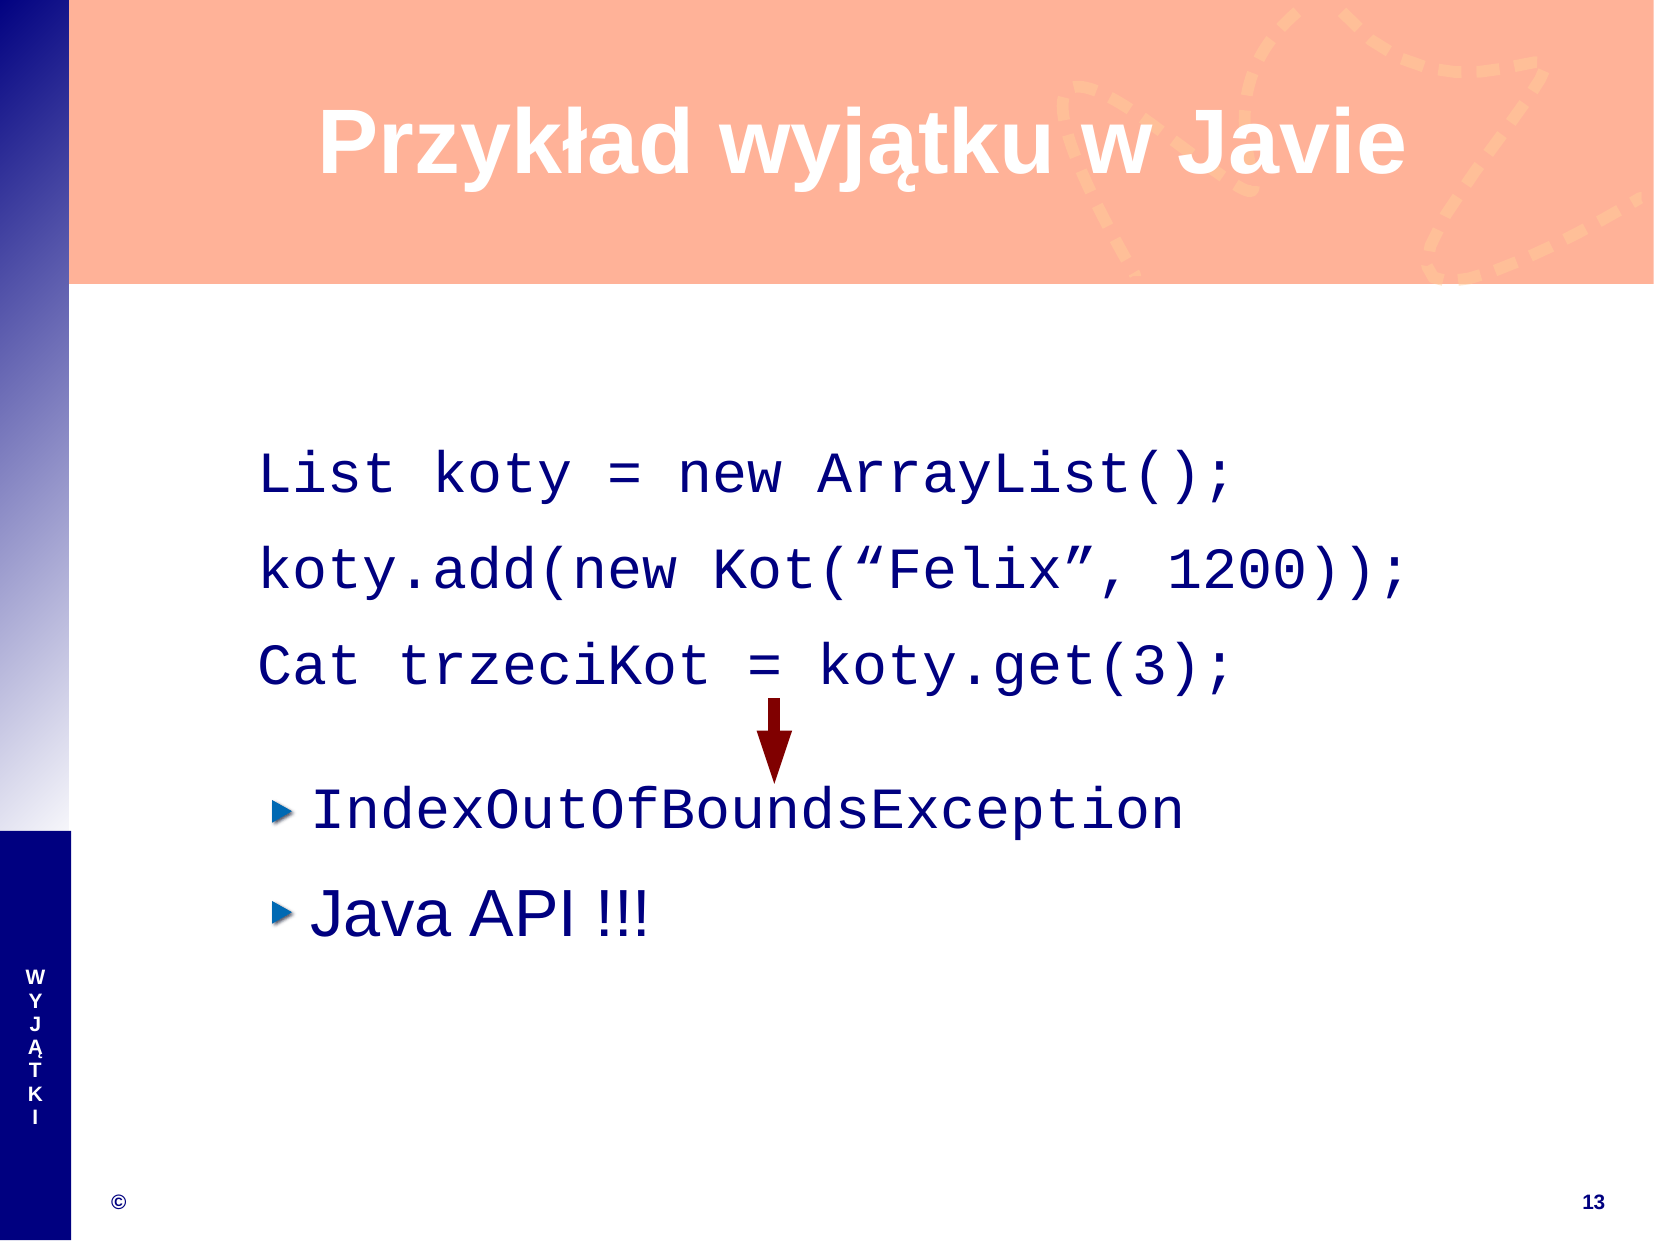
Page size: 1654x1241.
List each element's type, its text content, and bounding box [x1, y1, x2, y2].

list List koty = new ArrayList(); koty.add(new Kot(“Felix”, 1200)); Cat trzeciKot = koty.get(3); [239, 443, 1487, 726]
text_box W Y J Ą T K I [0, 830, 71, 1241]
list IndexOutOfBoundsException Java API !!! [239, 780, 1204, 948]
title Przykład wyjątku w Javie [72, 37, 1654, 246]
